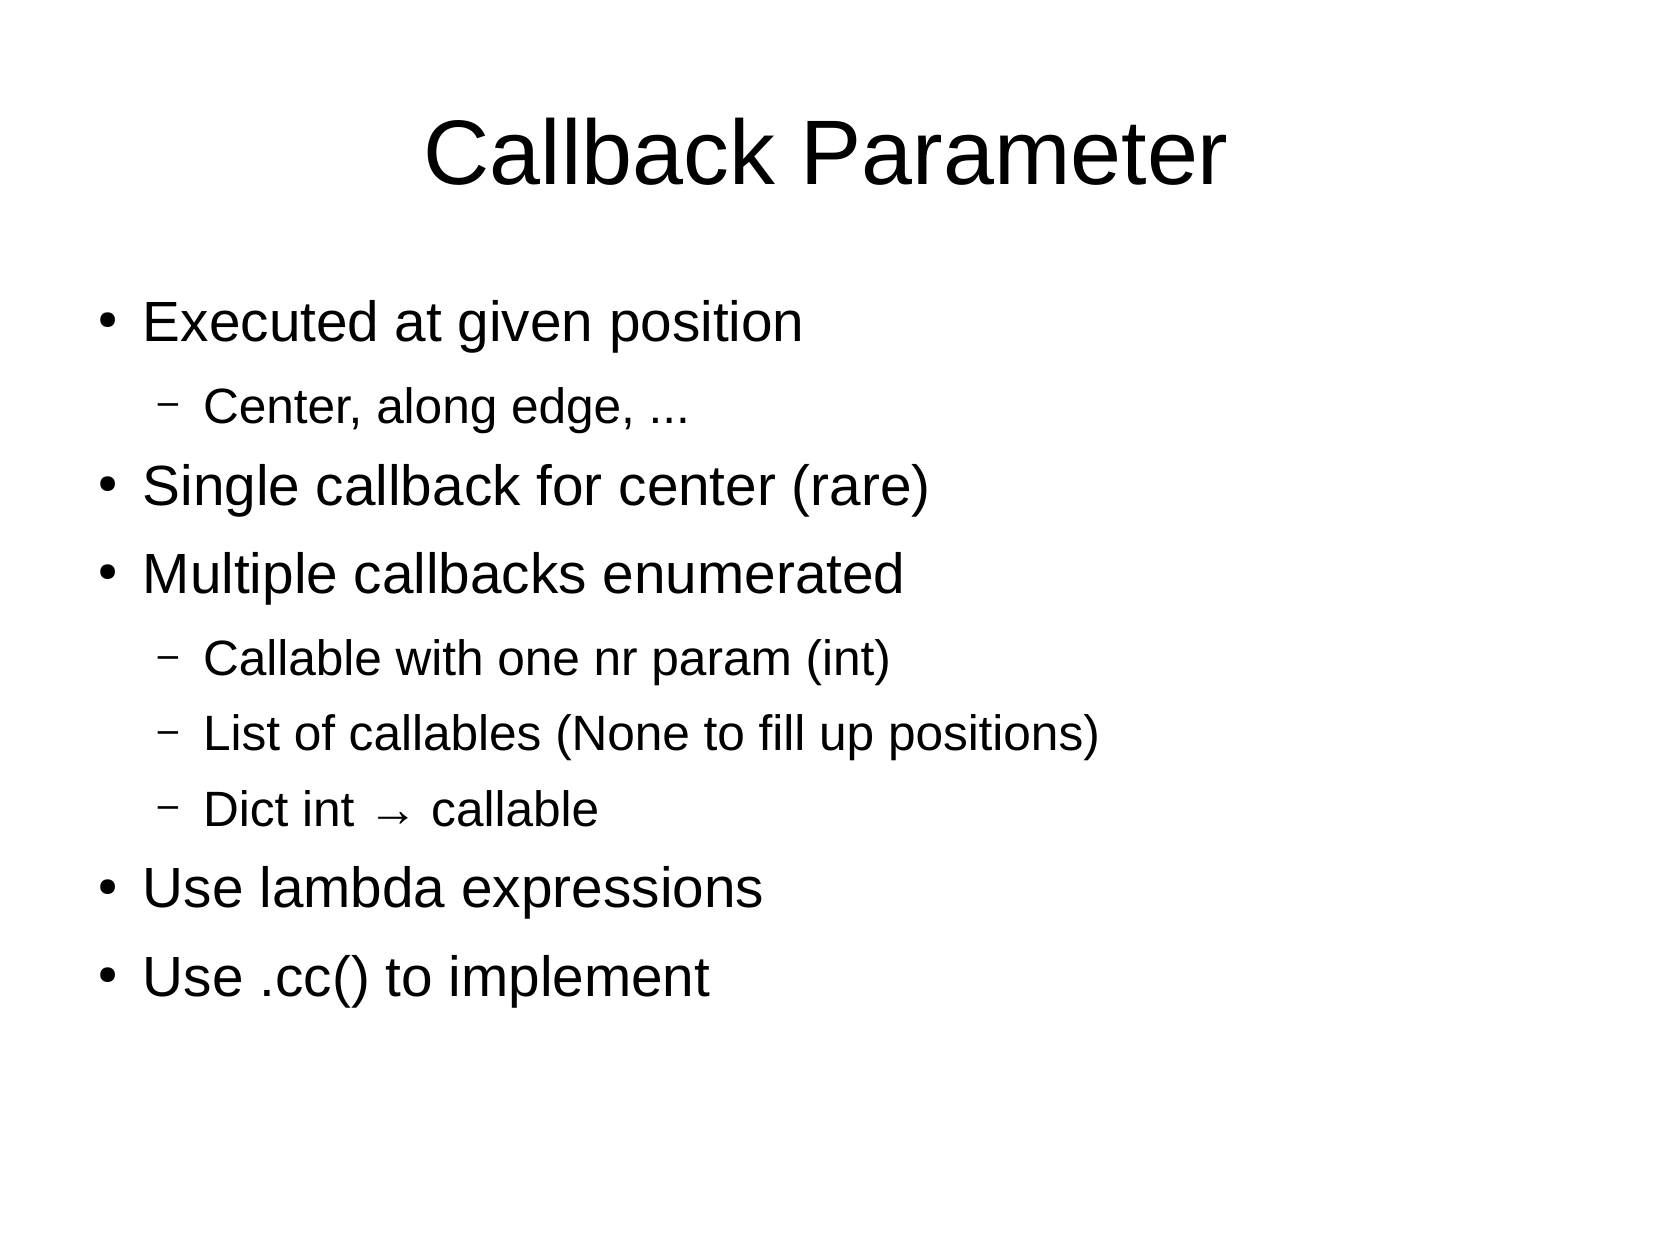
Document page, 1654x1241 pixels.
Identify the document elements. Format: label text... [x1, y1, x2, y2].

list Executed at given position Center, along edge, ... Single callback for center (rare) Multiple callbacks enumerated Callable with one nr param (int) List of callables (None to fill up positions) Dict int → callable Use lambda expressions Use .cc() to implement [82, 290, 1571, 1010]
title Callback Parameter [82, 49, 1571, 257]
